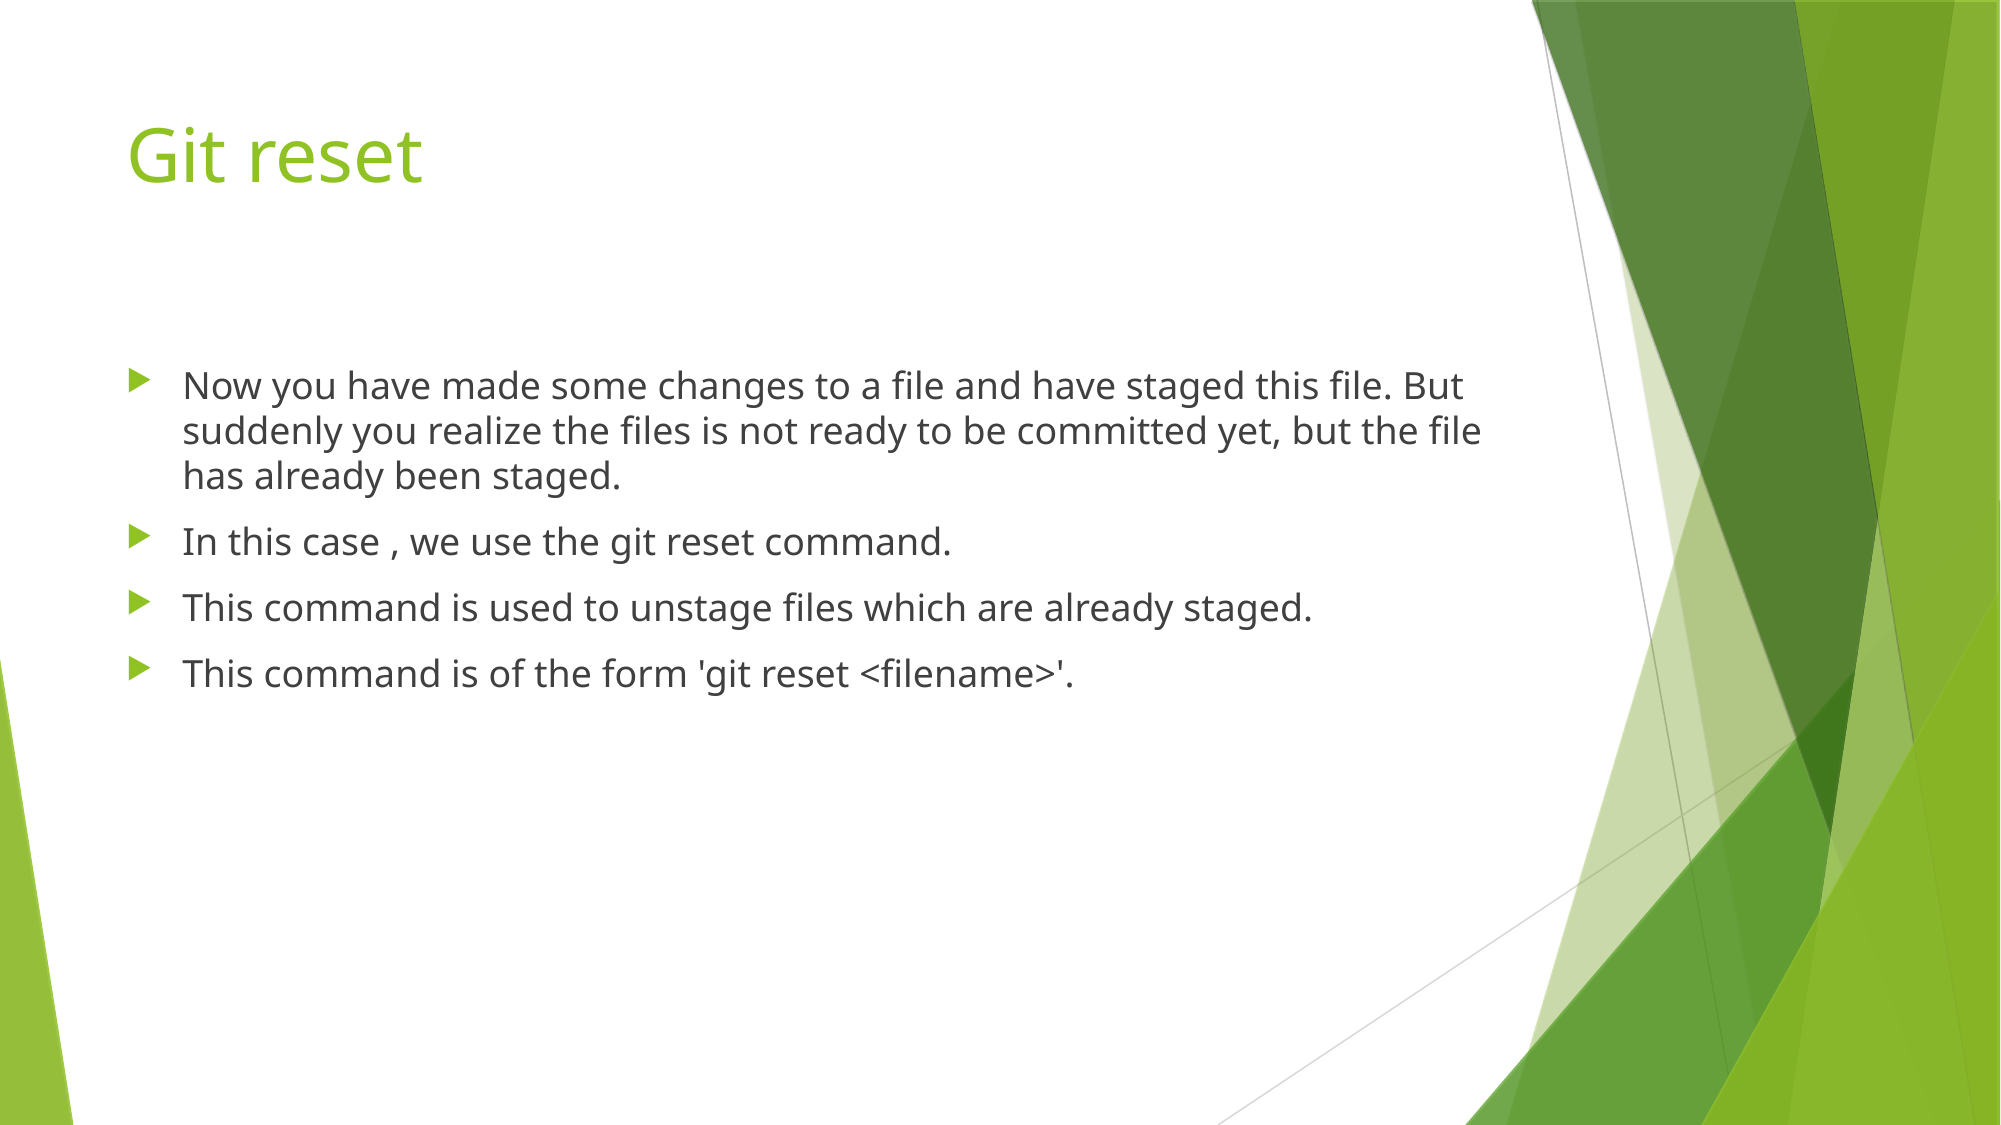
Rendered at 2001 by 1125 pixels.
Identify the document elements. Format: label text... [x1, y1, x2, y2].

list Now you have made some changes to a file and have staged this file. But suddenly you realize the files is not ready to be committed yet, but the file has already been staged. In this case , we use the git reset command. This command is used to unstage files which are already staged. This command is of the form 'git reset <filename>'. [111, 354, 1522, 992]
title Git reset [111, 99, 1522, 317]
